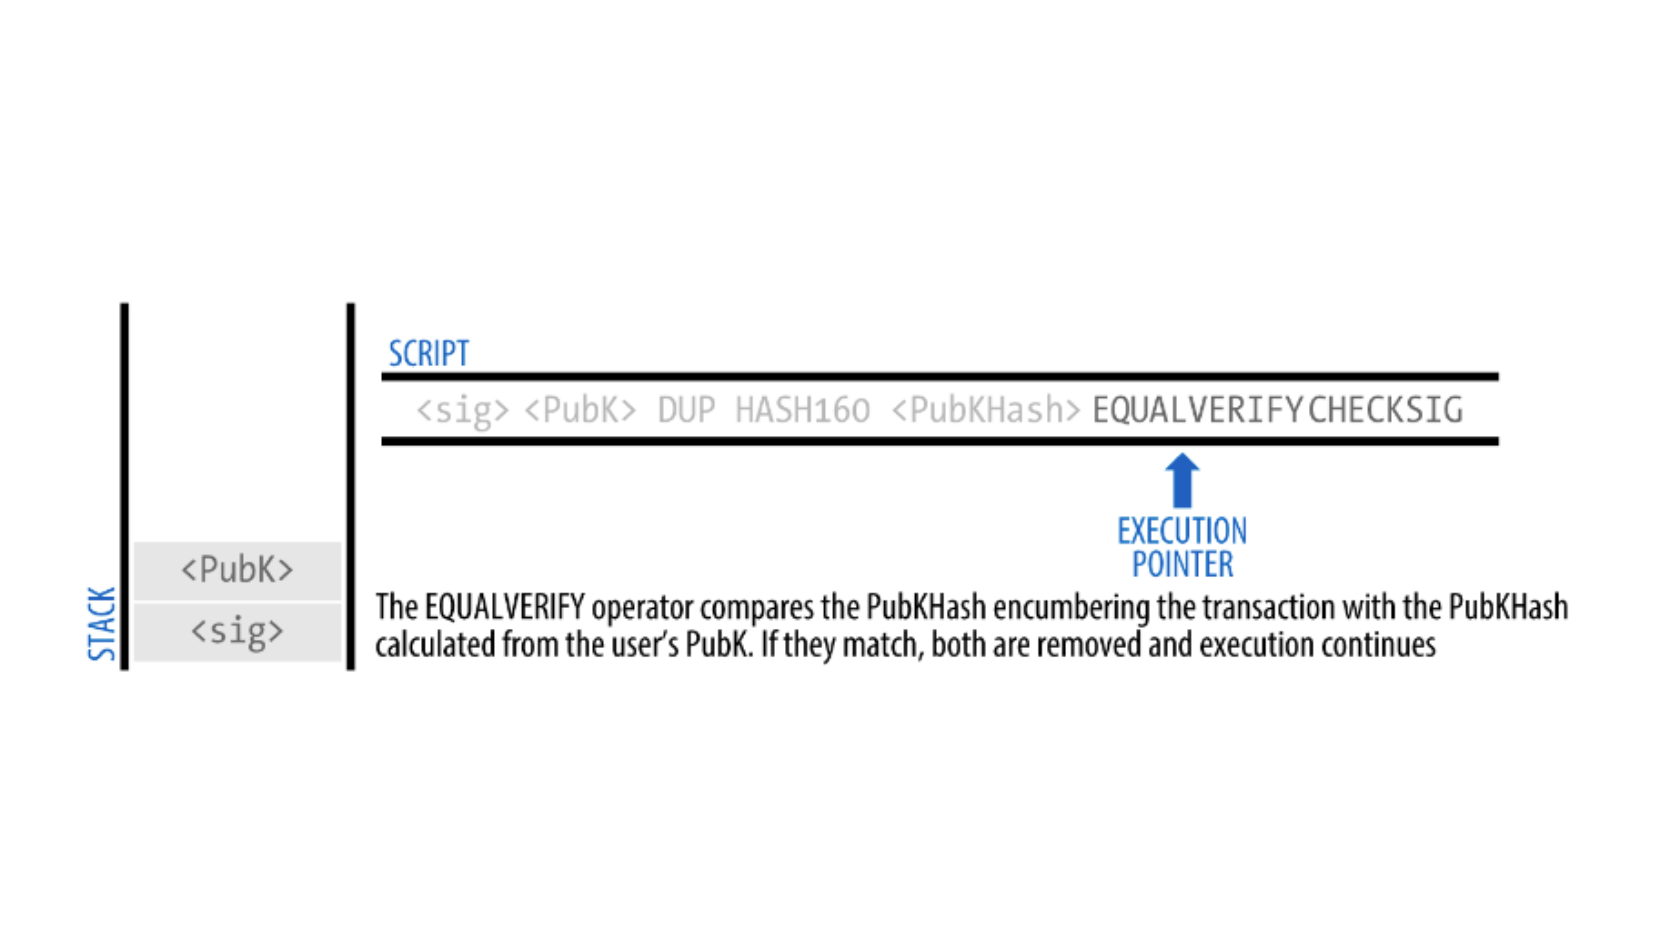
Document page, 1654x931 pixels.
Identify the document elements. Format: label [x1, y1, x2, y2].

picture [69, 286, 1570, 688]
